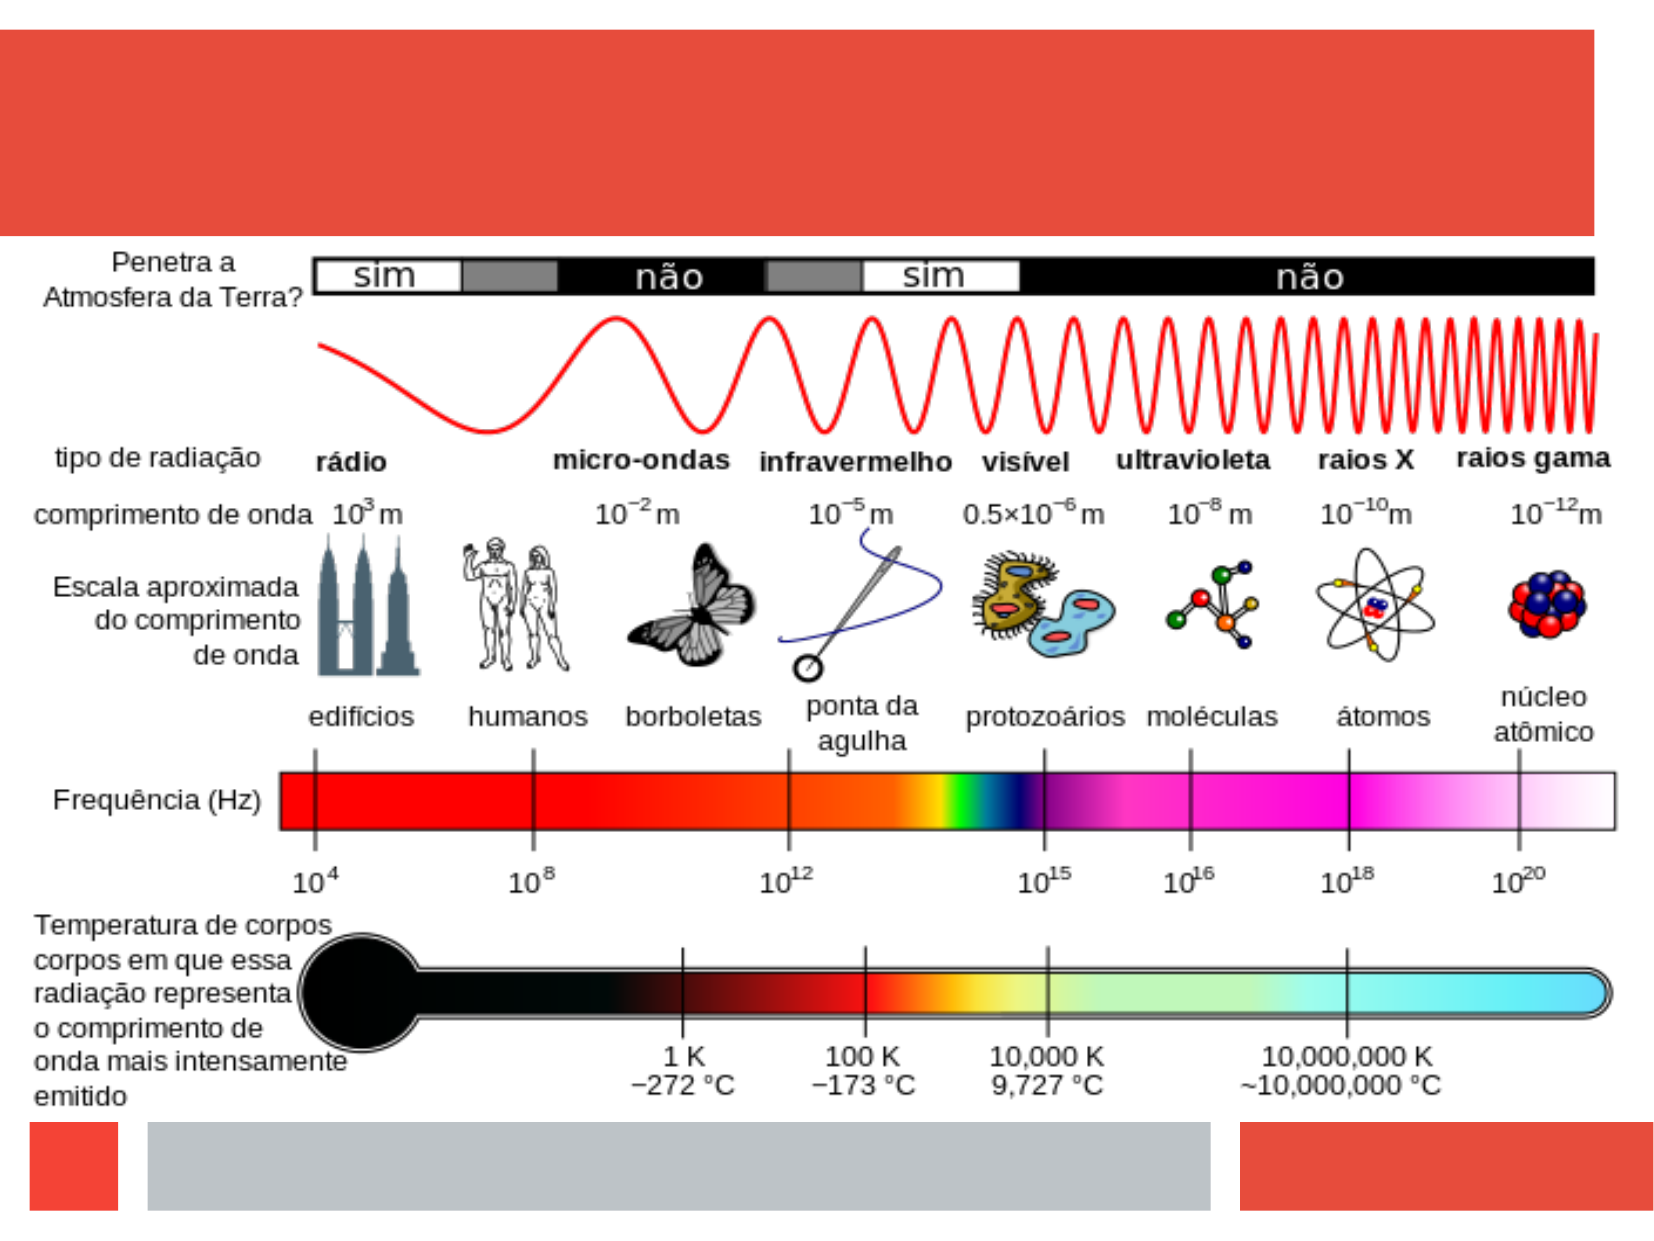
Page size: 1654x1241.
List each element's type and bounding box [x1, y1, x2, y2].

picture [11, 237, 1654, 1148]
